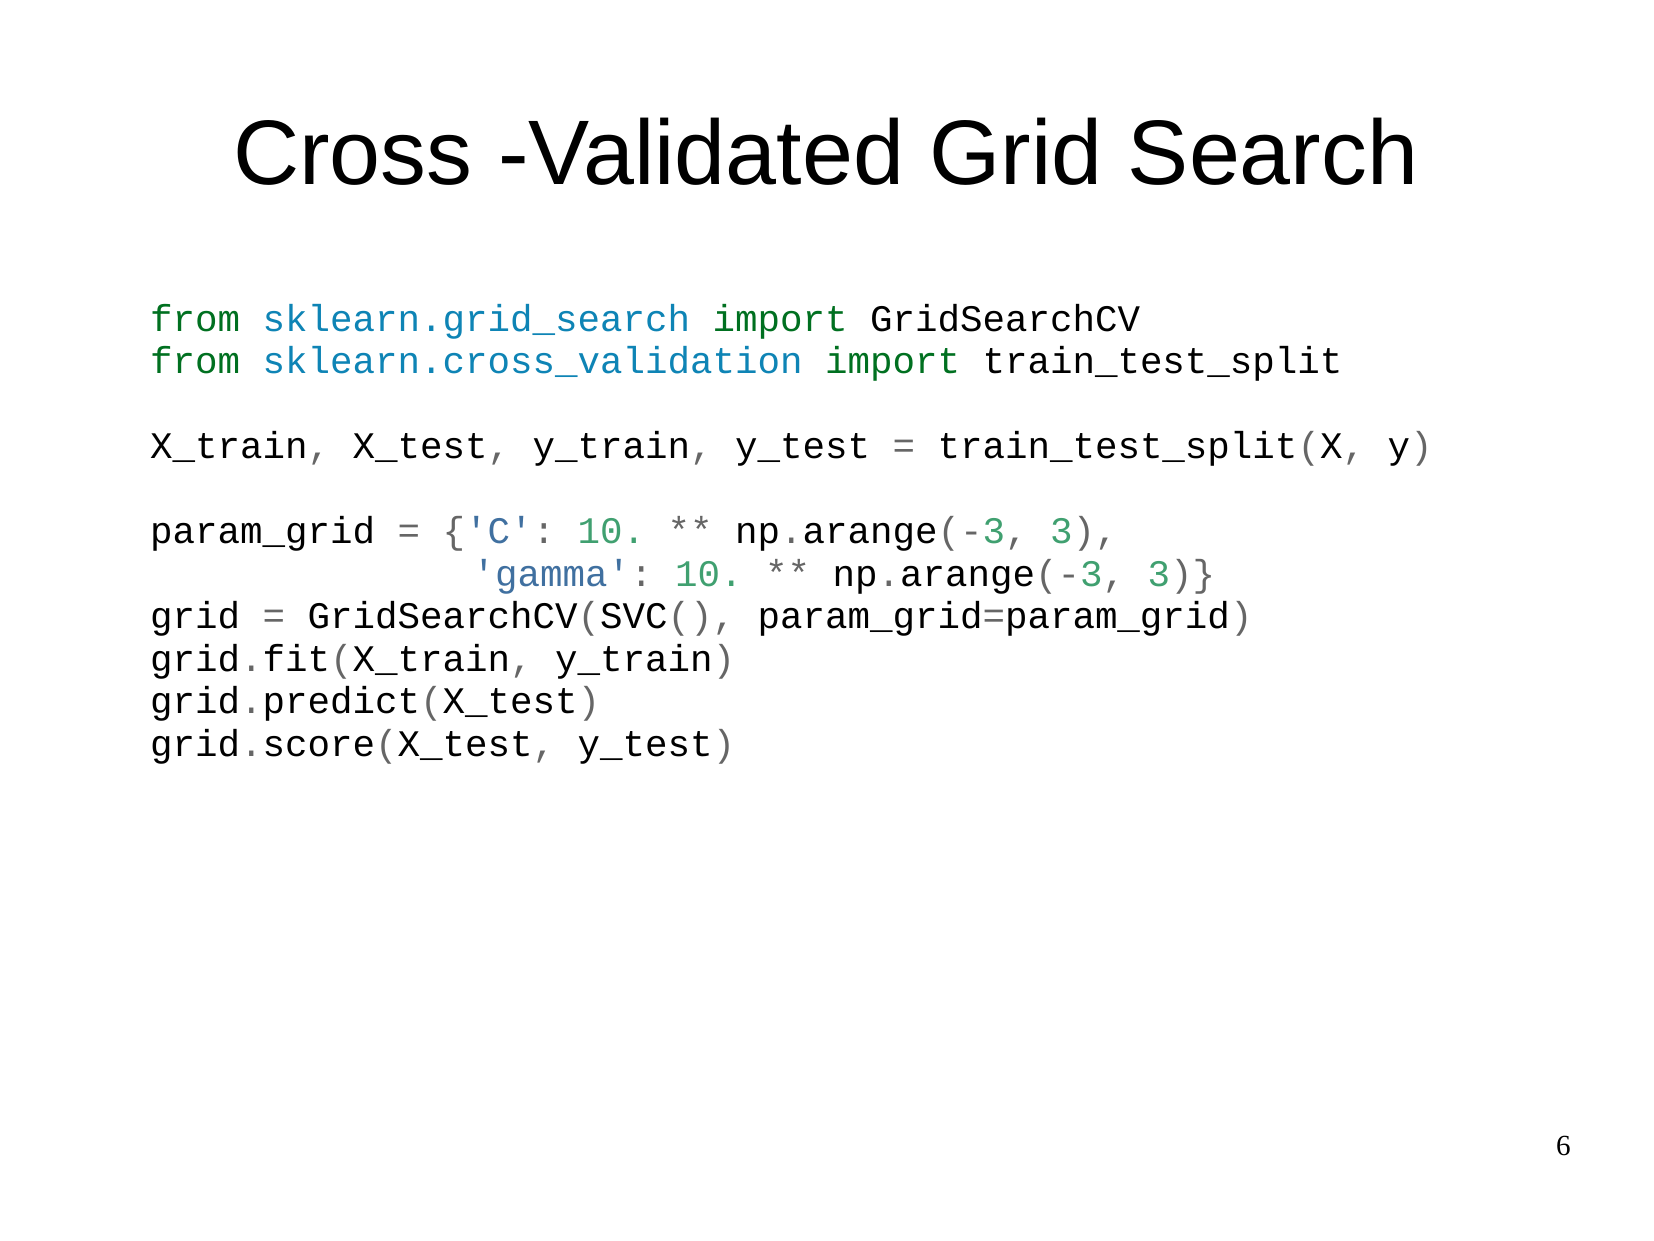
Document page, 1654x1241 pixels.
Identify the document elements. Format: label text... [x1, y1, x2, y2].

text_box from sklearn.grid_search import GridSearchCV from sklearn.cross_validation import train_test_split X_train, X_test, y_train, y_test = train_test_split(X, y) param_grid = {'C': 10. ** np.arange(-3, 3), 'gamma': 10. ** np.arange(-3, 3)} grid = GridSearchCV(SVC(), param_grid=param_grid) grid.fit(X_train, y_train) grid.predict(X_test) grid.score(X_test, y_test) [150, 300, 1486, 771]
title Cross -Validated Grid Search [82, 49, 1571, 257]
